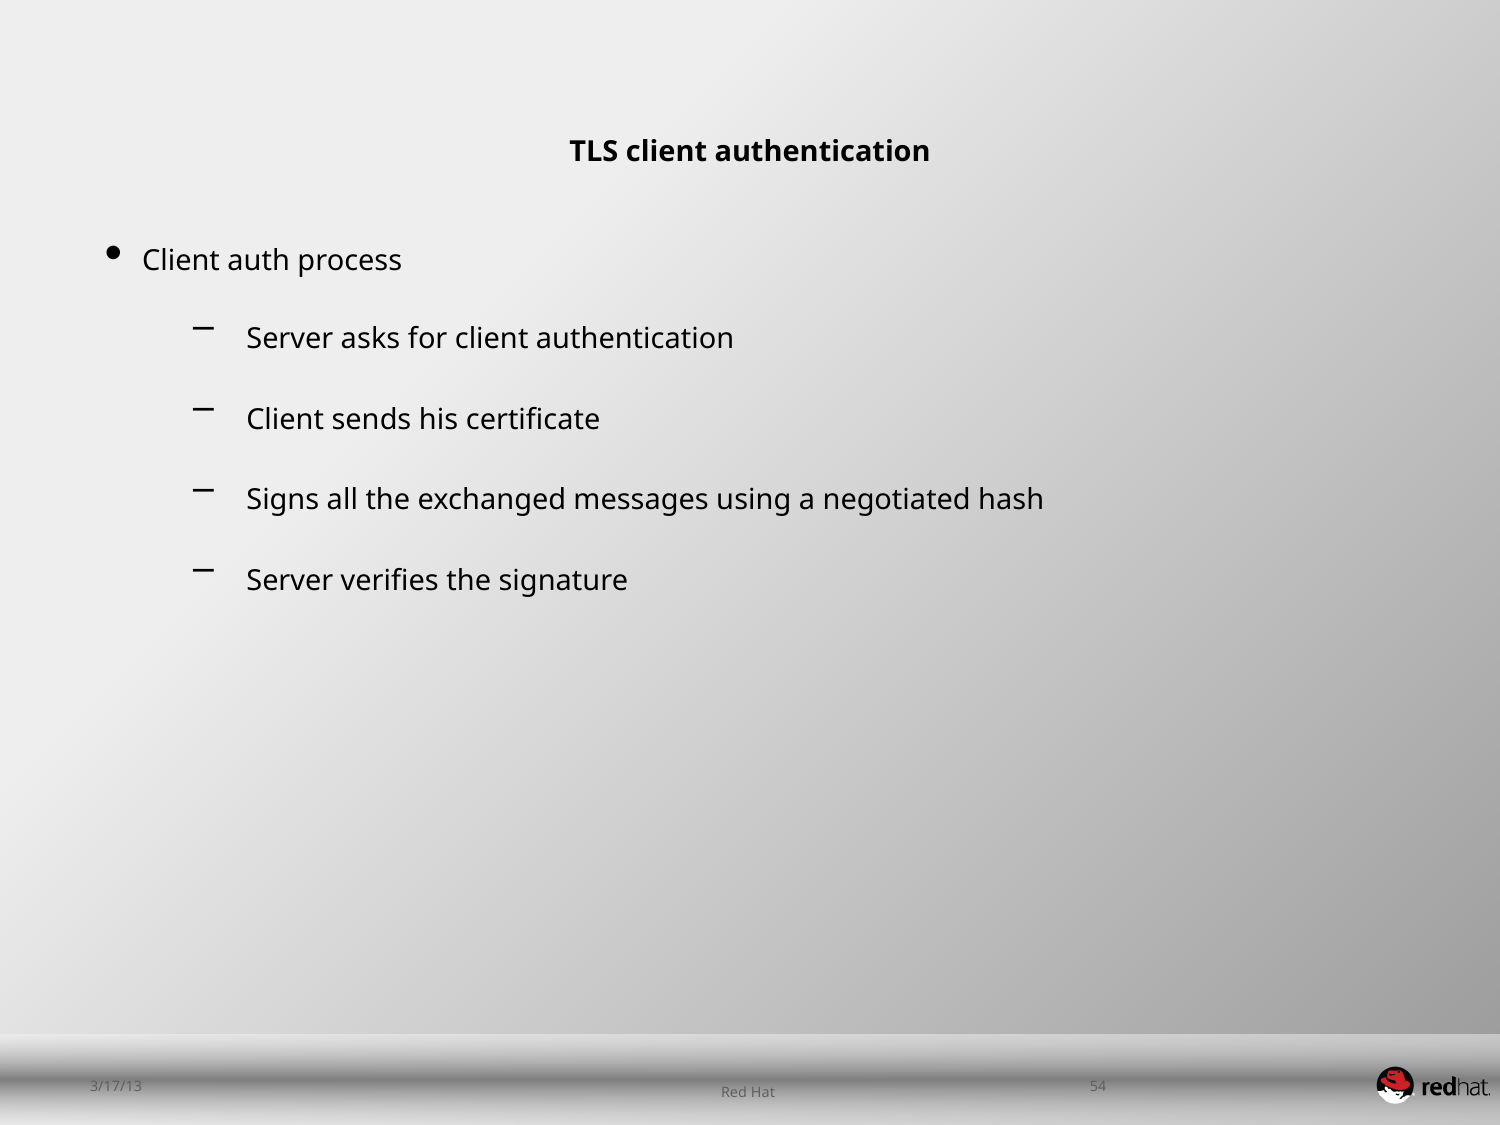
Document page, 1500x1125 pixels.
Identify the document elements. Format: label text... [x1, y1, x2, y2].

footer Red Hat [300, 1065, 1200, 1110]
title TLS client authentication [75, 22, 1426, 188]
slide_number 3/17/13 [75, 1051, 425, 1112]
picture [1364, 1057, 1500, 1110]
slide_number <number> [1074, 1051, 1337, 1112]
list Client auth process Server asks for client authentication Client sends his certificate Signs all the exchanged messages using a negotiated hash Server verifies the signature [74, 209, 1425, 1012]
